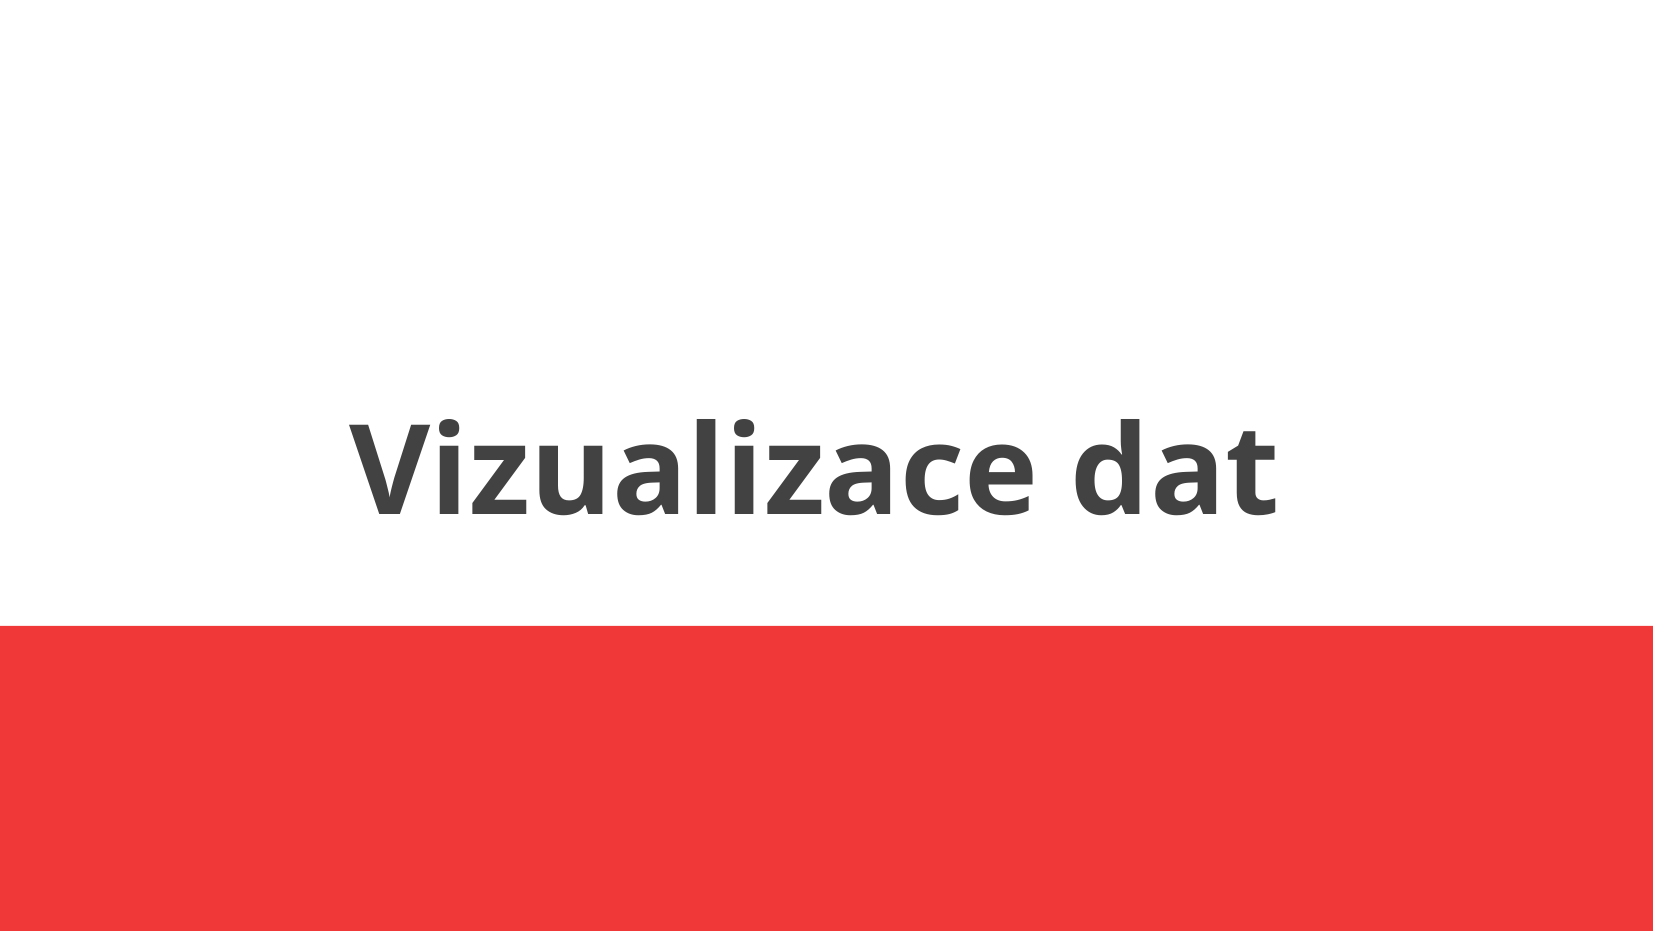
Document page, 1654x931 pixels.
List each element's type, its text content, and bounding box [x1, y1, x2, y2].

title Vizualizace dat [70, 322, 1560, 609]
